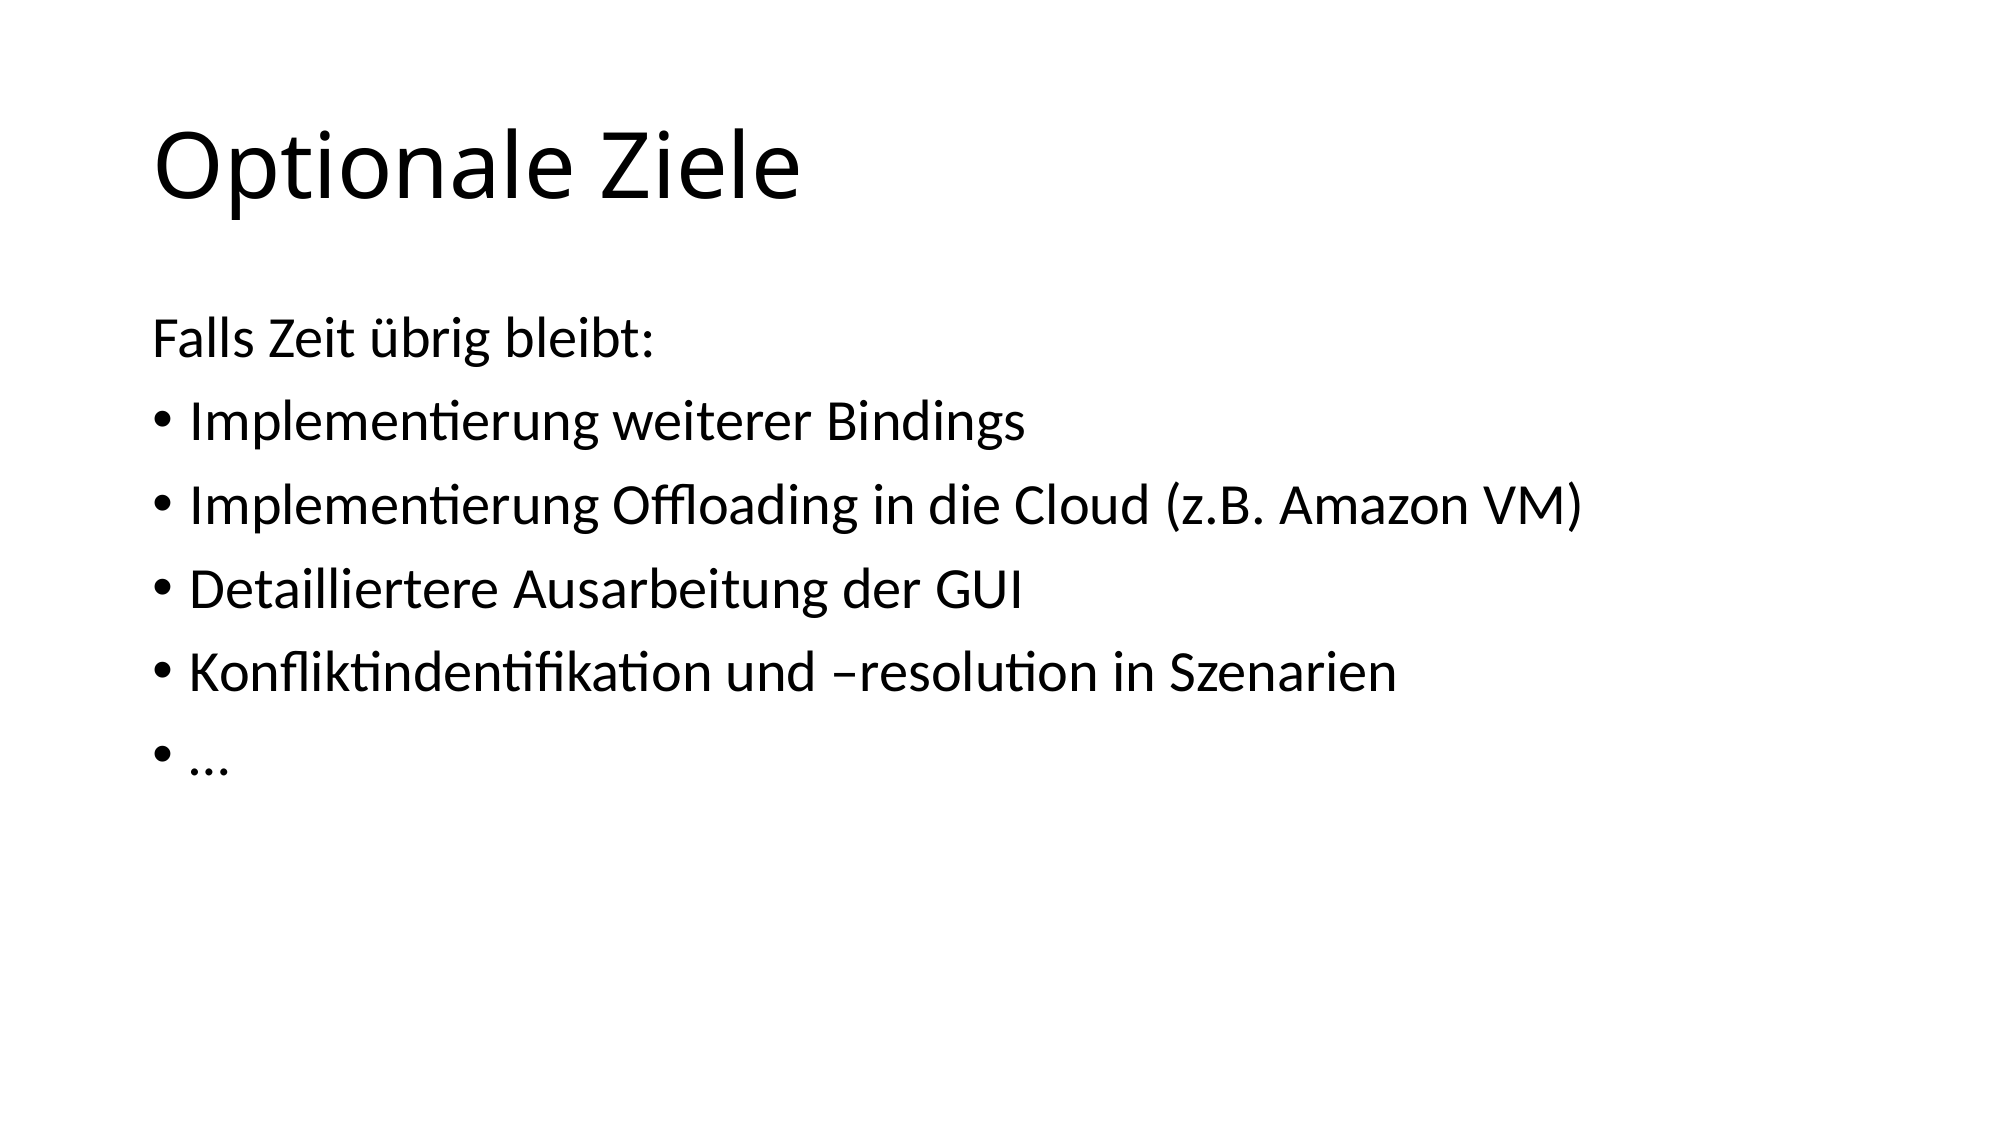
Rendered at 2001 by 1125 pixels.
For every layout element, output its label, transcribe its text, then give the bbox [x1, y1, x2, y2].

title Optionale Ziele [137, 59, 1863, 278]
list Falls Zeit übrig bleibt: Implementierung weiterer Bindings Implementierung Offloading in die Cloud (z.B. Amazon VM) Detailliertere Ausarbeitung der GUI Konfliktindentifikation und –resolution in Szenarien … [137, 299, 1863, 1014]
